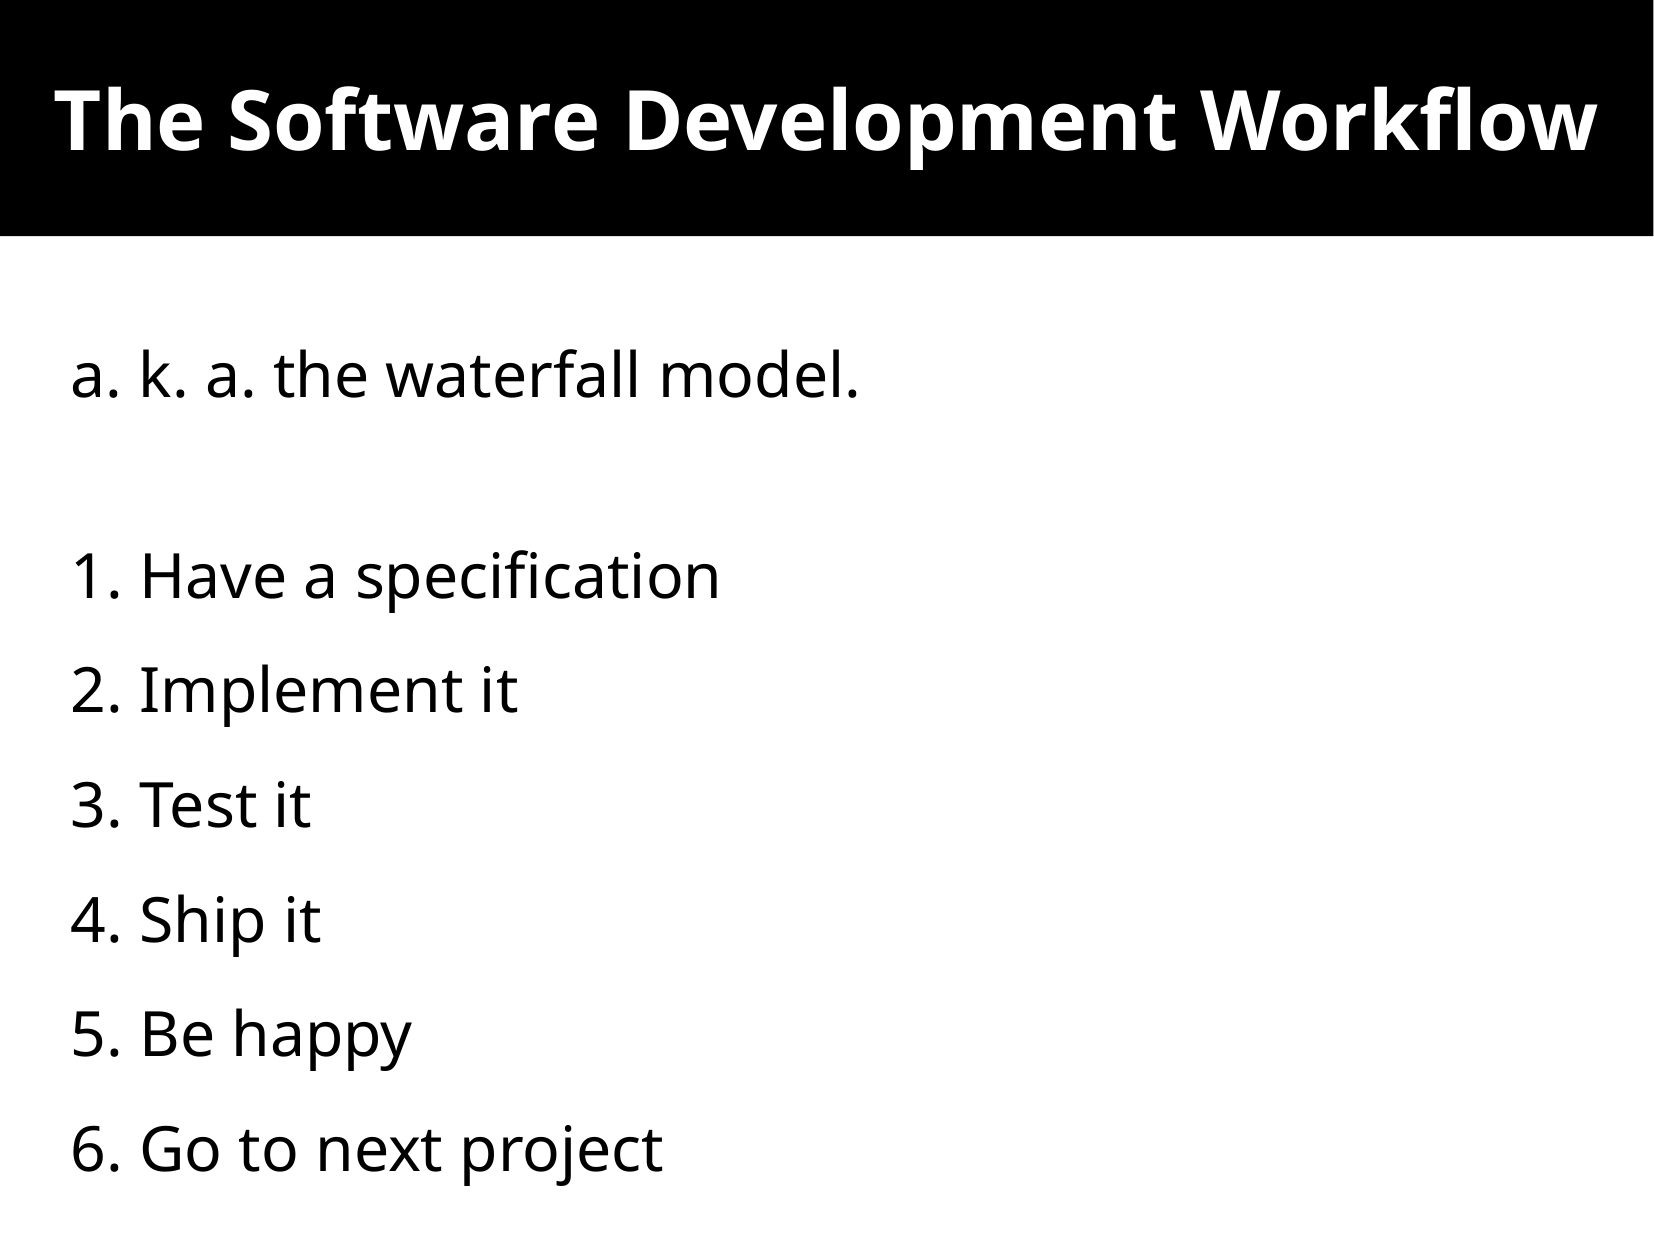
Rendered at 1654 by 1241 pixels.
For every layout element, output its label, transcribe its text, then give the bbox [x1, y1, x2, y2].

text_box a. k. a. the waterfall model. 1. Have a specification 2. Implement it 3. Test it 4. Ship it 5. Be happy 6. Go to next project [70, 330, 1559, 1190]
subtitle The Software Development Workflow [0, 0, 1654, 237]
